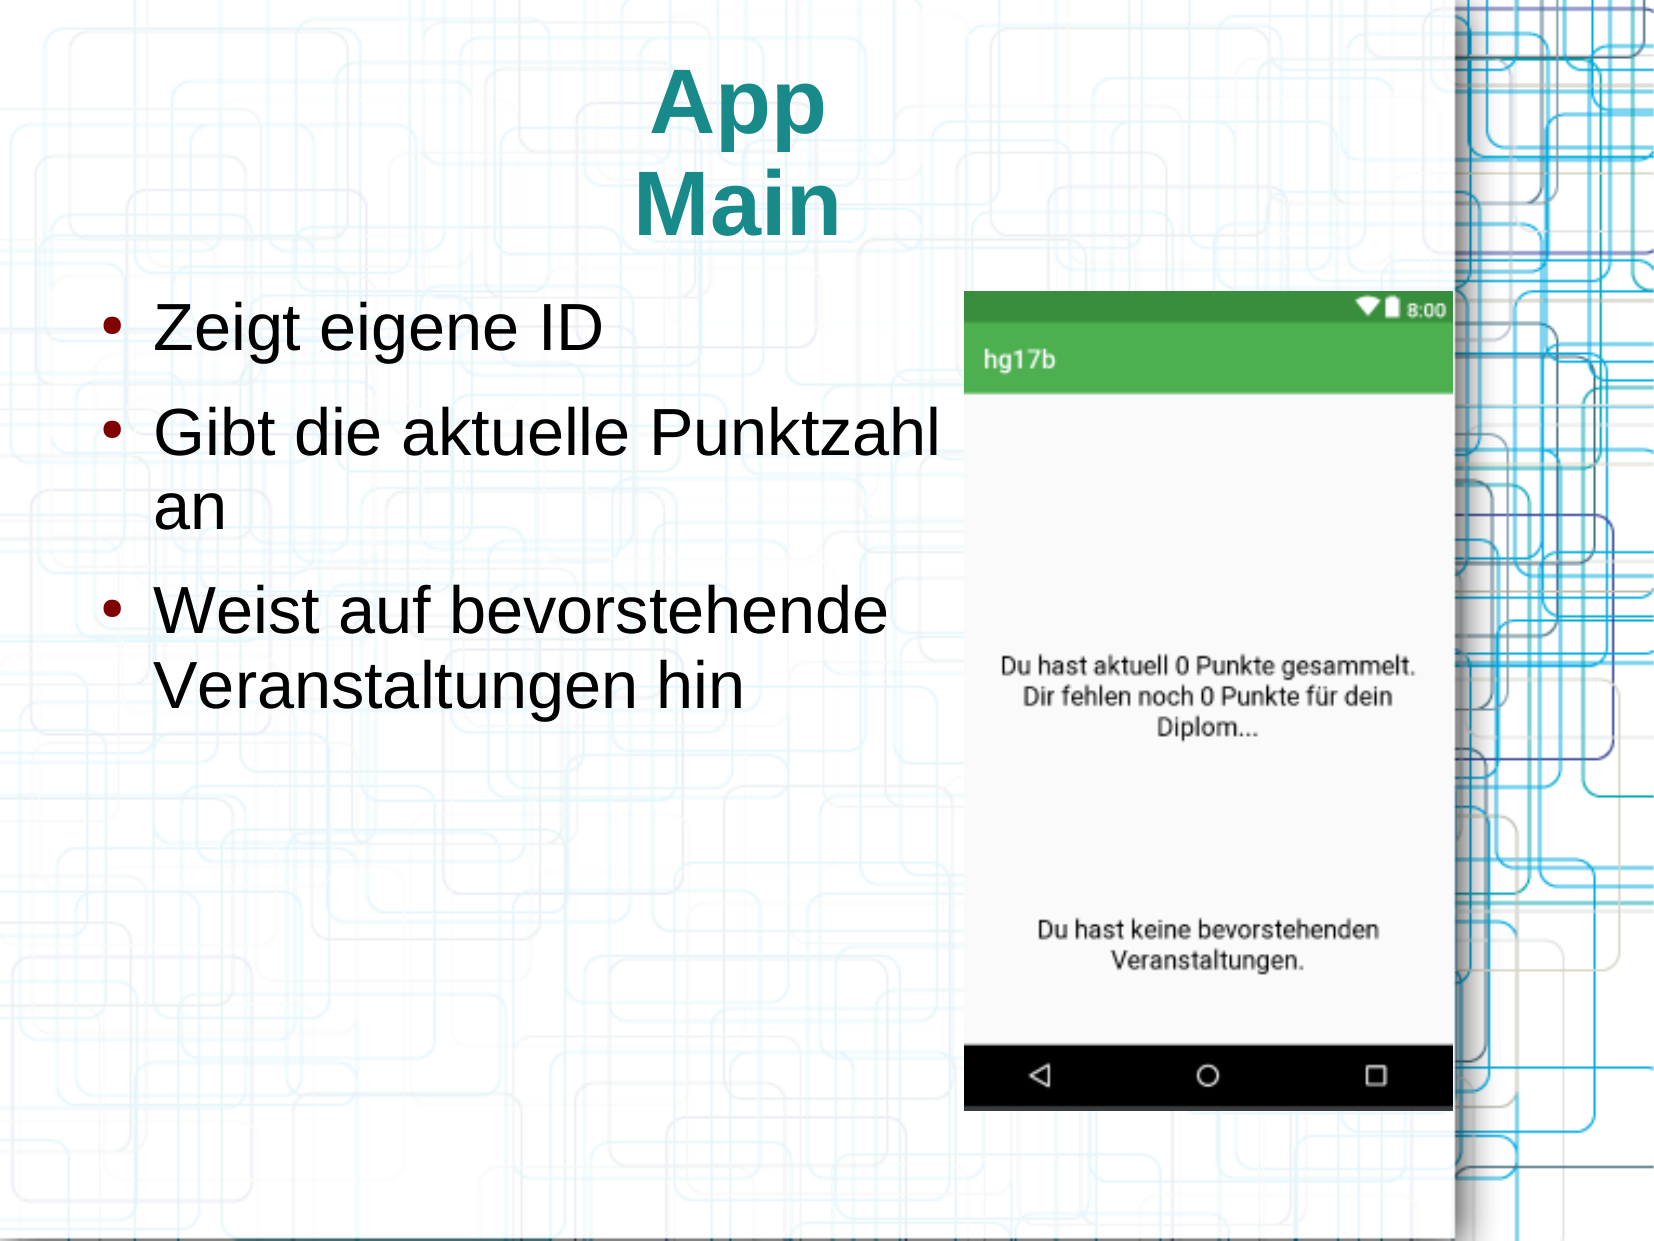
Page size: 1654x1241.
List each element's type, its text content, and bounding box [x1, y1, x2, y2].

picture [0, 0, 1654, 1241]
list Zeigt eigene ID Gibt die aktuelle Punktzahl an Weist auf bevorstehende Veranstaltungen hin [82, 290, 965, 1109]
title App Main [59, 49, 1418, 257]
